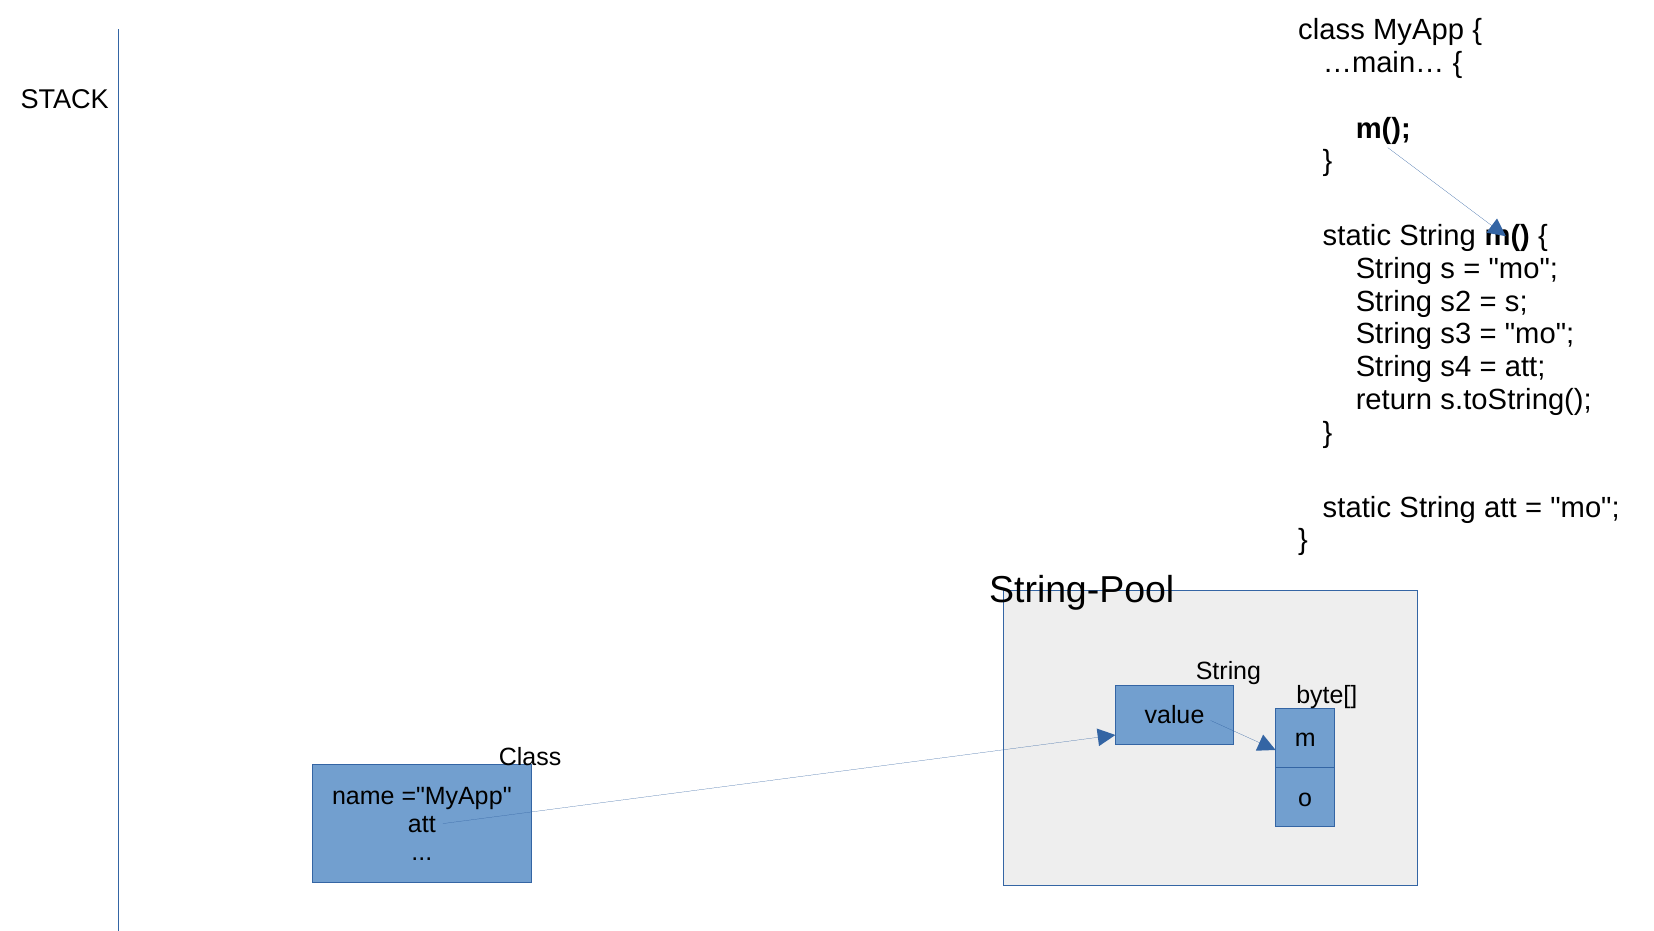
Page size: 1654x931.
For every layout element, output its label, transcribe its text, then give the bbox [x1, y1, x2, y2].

text_box value [1115, 685, 1234, 745]
text_box String-Pool [974, 561, 1190, 618]
text_box STACK [5, 76, 124, 122]
text_box byte[] [1281, 673, 1373, 717]
text_box name ="MyApp" att ... [312, 764, 532, 883]
text_box class MyApp { …main… { m(); } static String m() { String s = "mo"; String s2 = s; String s3 = "mo"; String s4 = att; return s.toString(); } static String att = "mo"; } [1283, 5, 1631, 561]
text_box o [1275, 767, 1335, 827]
text_box [1003, 590, 1418, 886]
text_box m [1275, 708, 1335, 767]
text_box String [1181, 649, 1277, 693]
text_box Class [484, 735, 577, 779]
